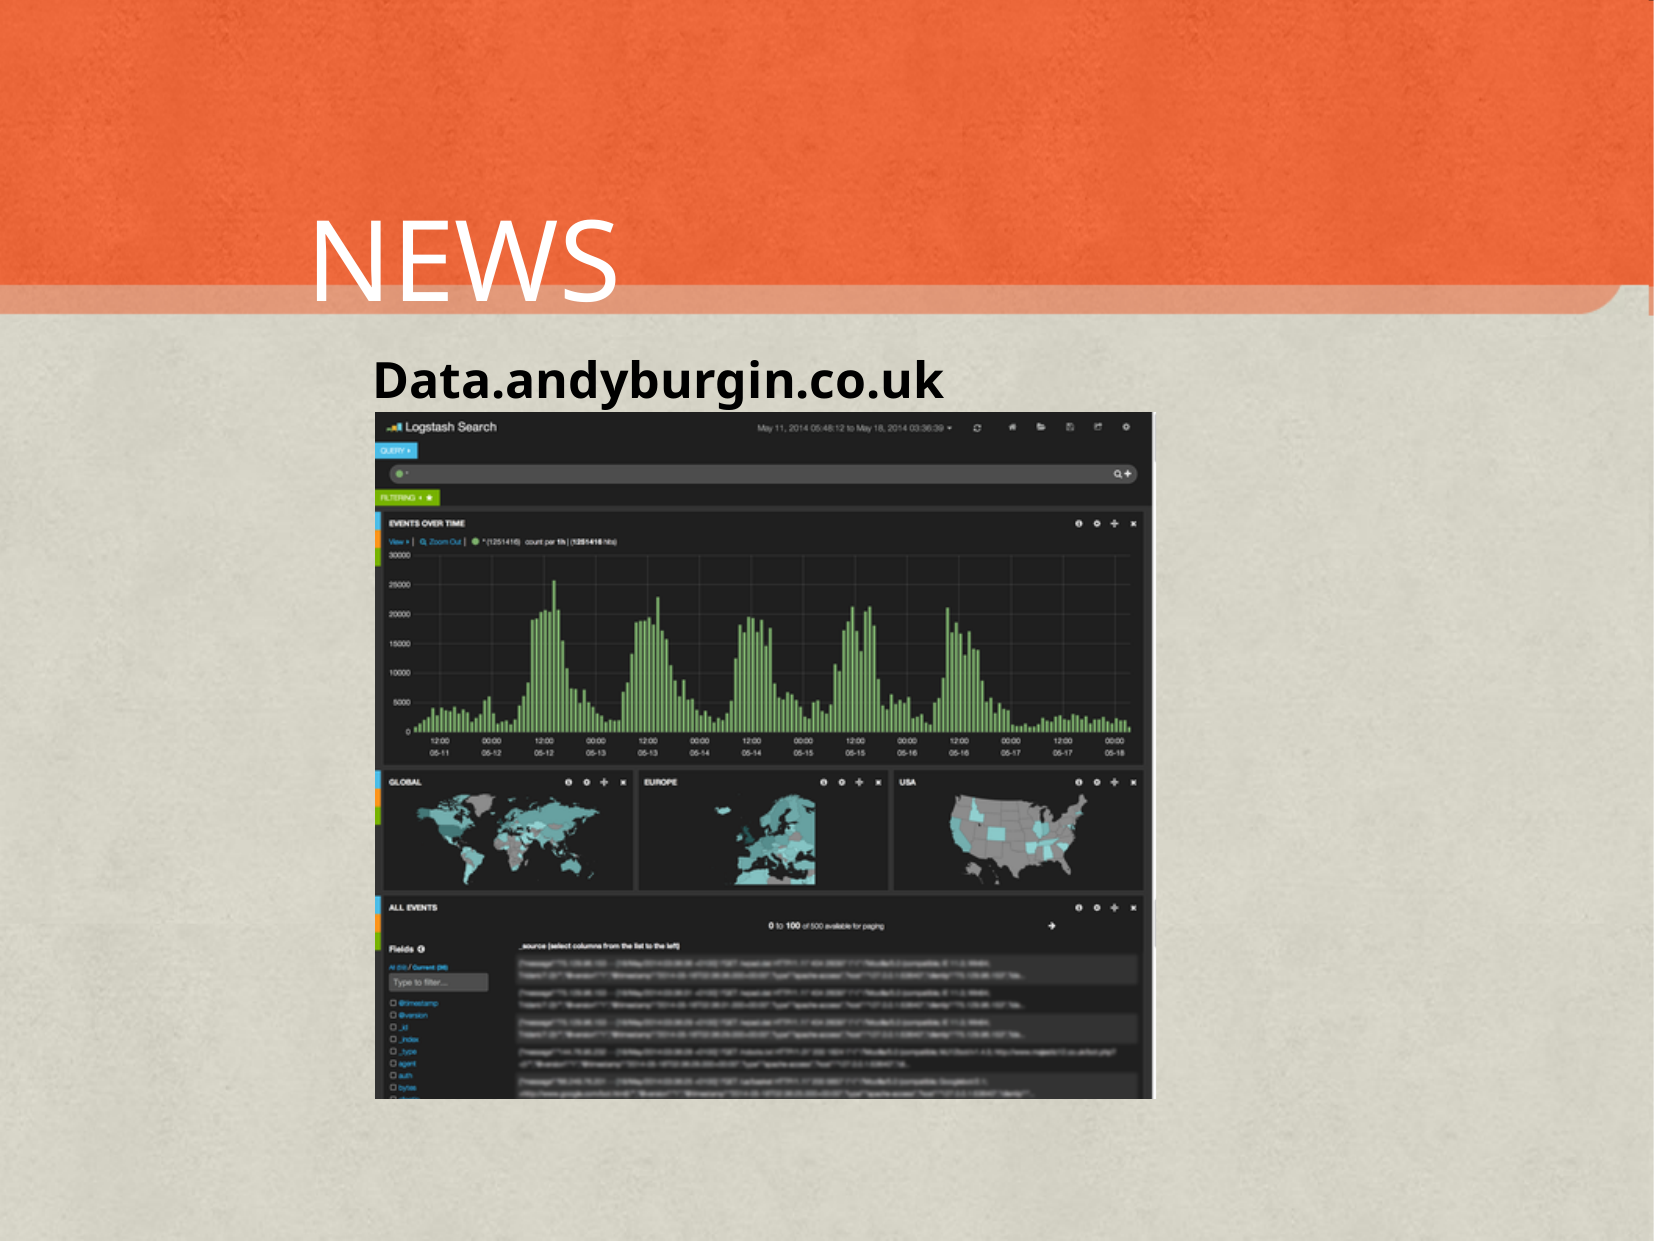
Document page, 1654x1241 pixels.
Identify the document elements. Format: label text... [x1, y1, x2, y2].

list Data.andyburgin.co.uk [301, 348, 1588, 1068]
title NEWS [306, 189, 1654, 317]
picture [0, 0, 1654, 1241]
